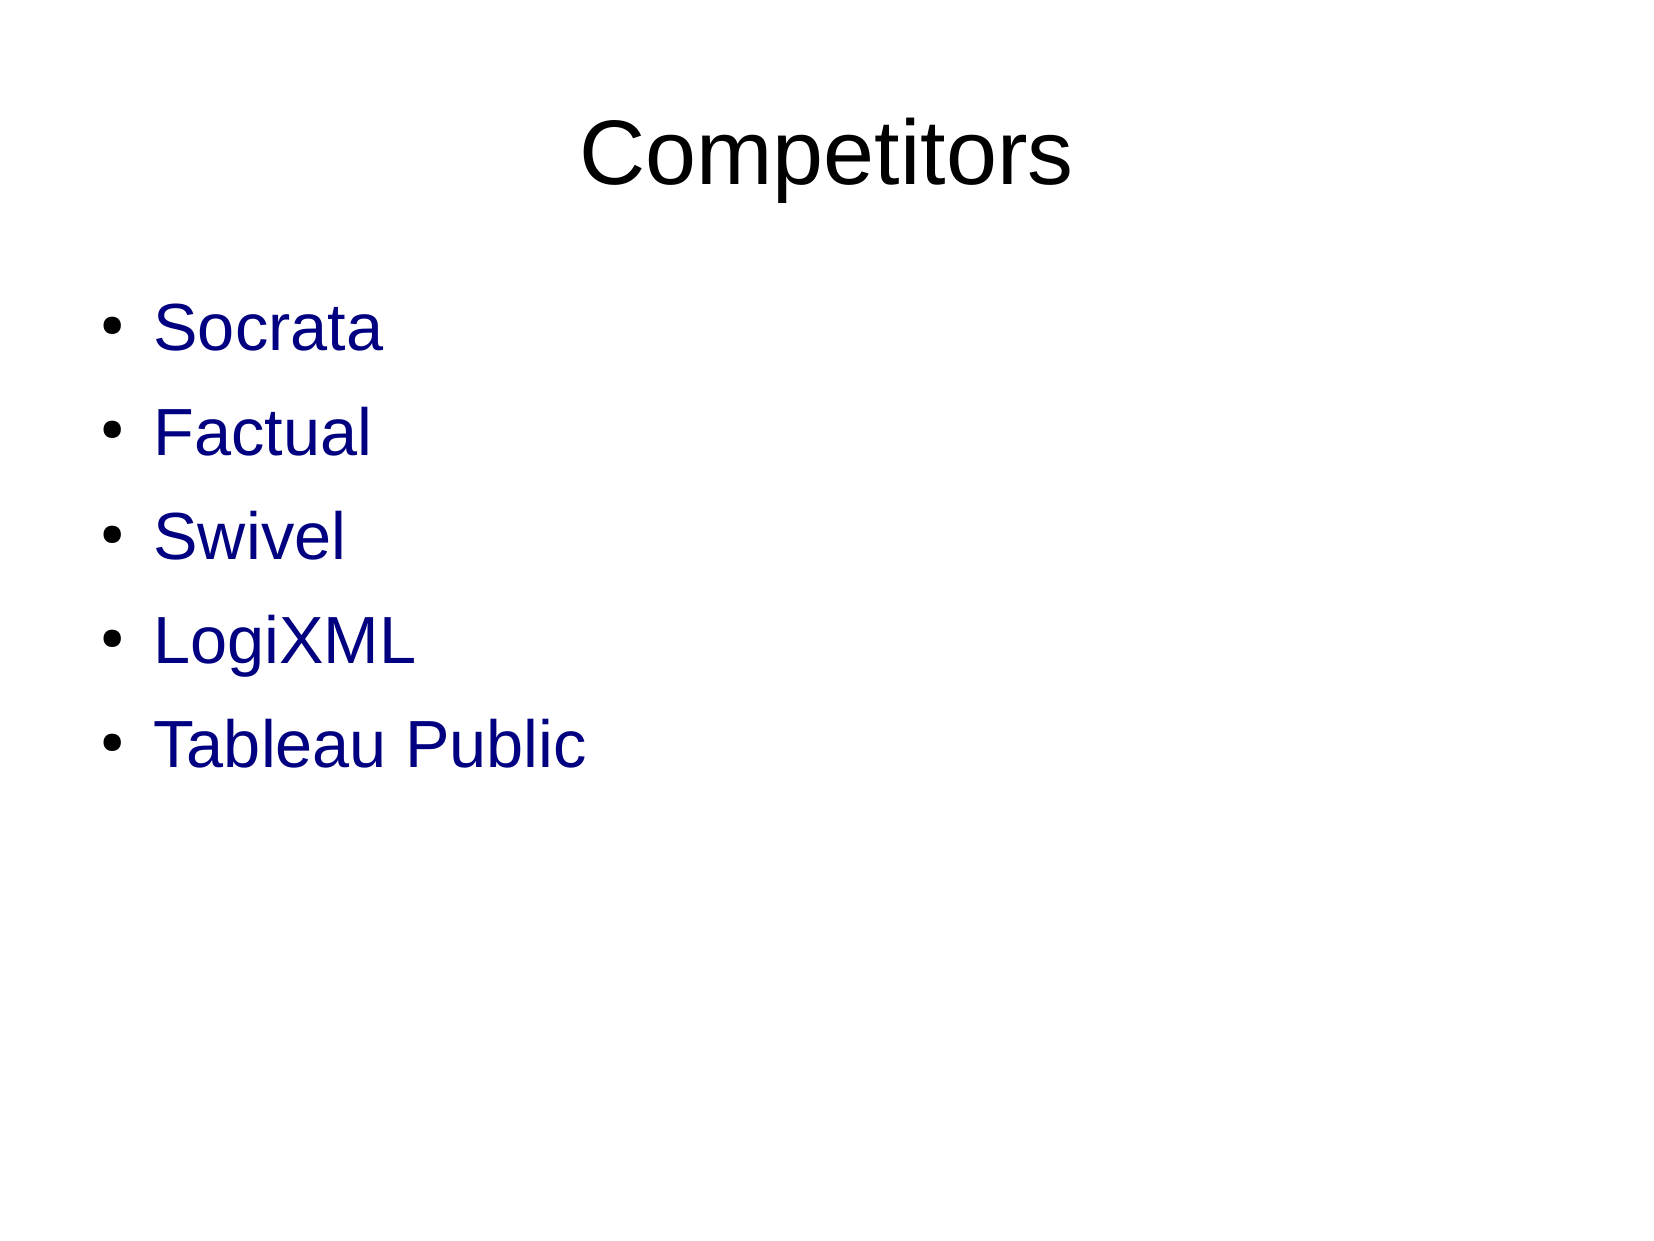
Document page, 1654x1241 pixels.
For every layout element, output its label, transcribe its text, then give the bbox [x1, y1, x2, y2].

list Socrata Factual Swivel LogiXML Tableau Public [82, 290, 1571, 1094]
title Competitors [82, 56, 1571, 250]
